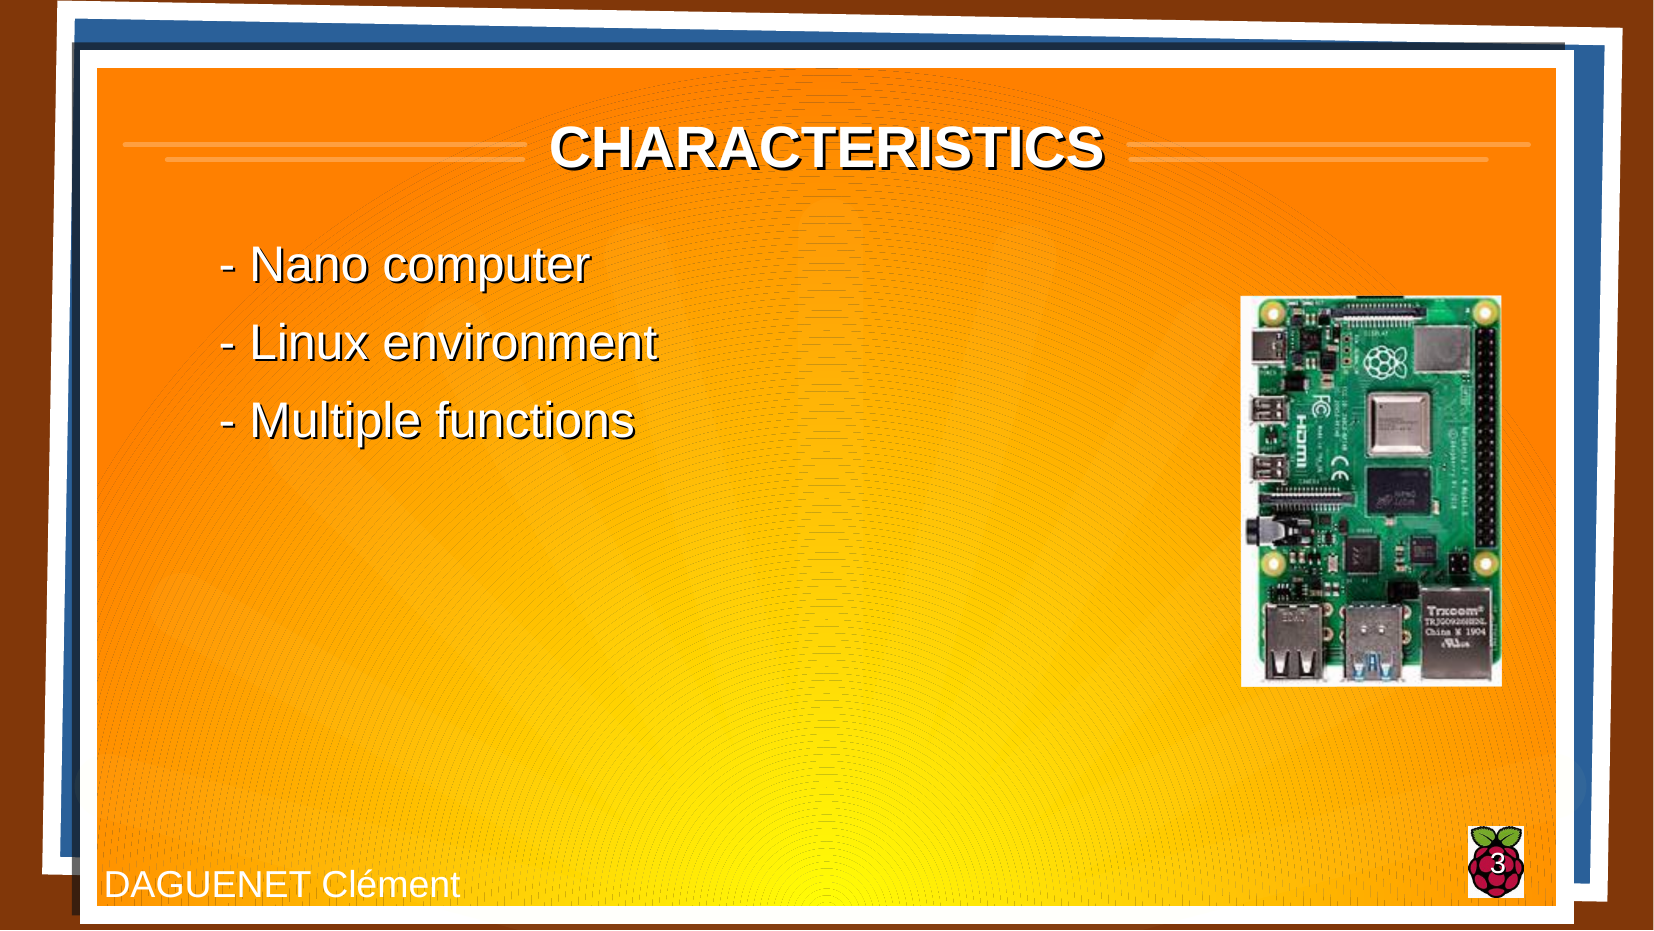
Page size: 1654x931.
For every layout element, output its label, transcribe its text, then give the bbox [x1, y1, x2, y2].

picture [1468, 826, 1524, 898]
title CHARACTERISTICS [531, 73, 1123, 222]
picture [1240, 295, 1502, 687]
list - Nano computer - Linux environment - Multiple functions [147, 236, 1506, 827]
